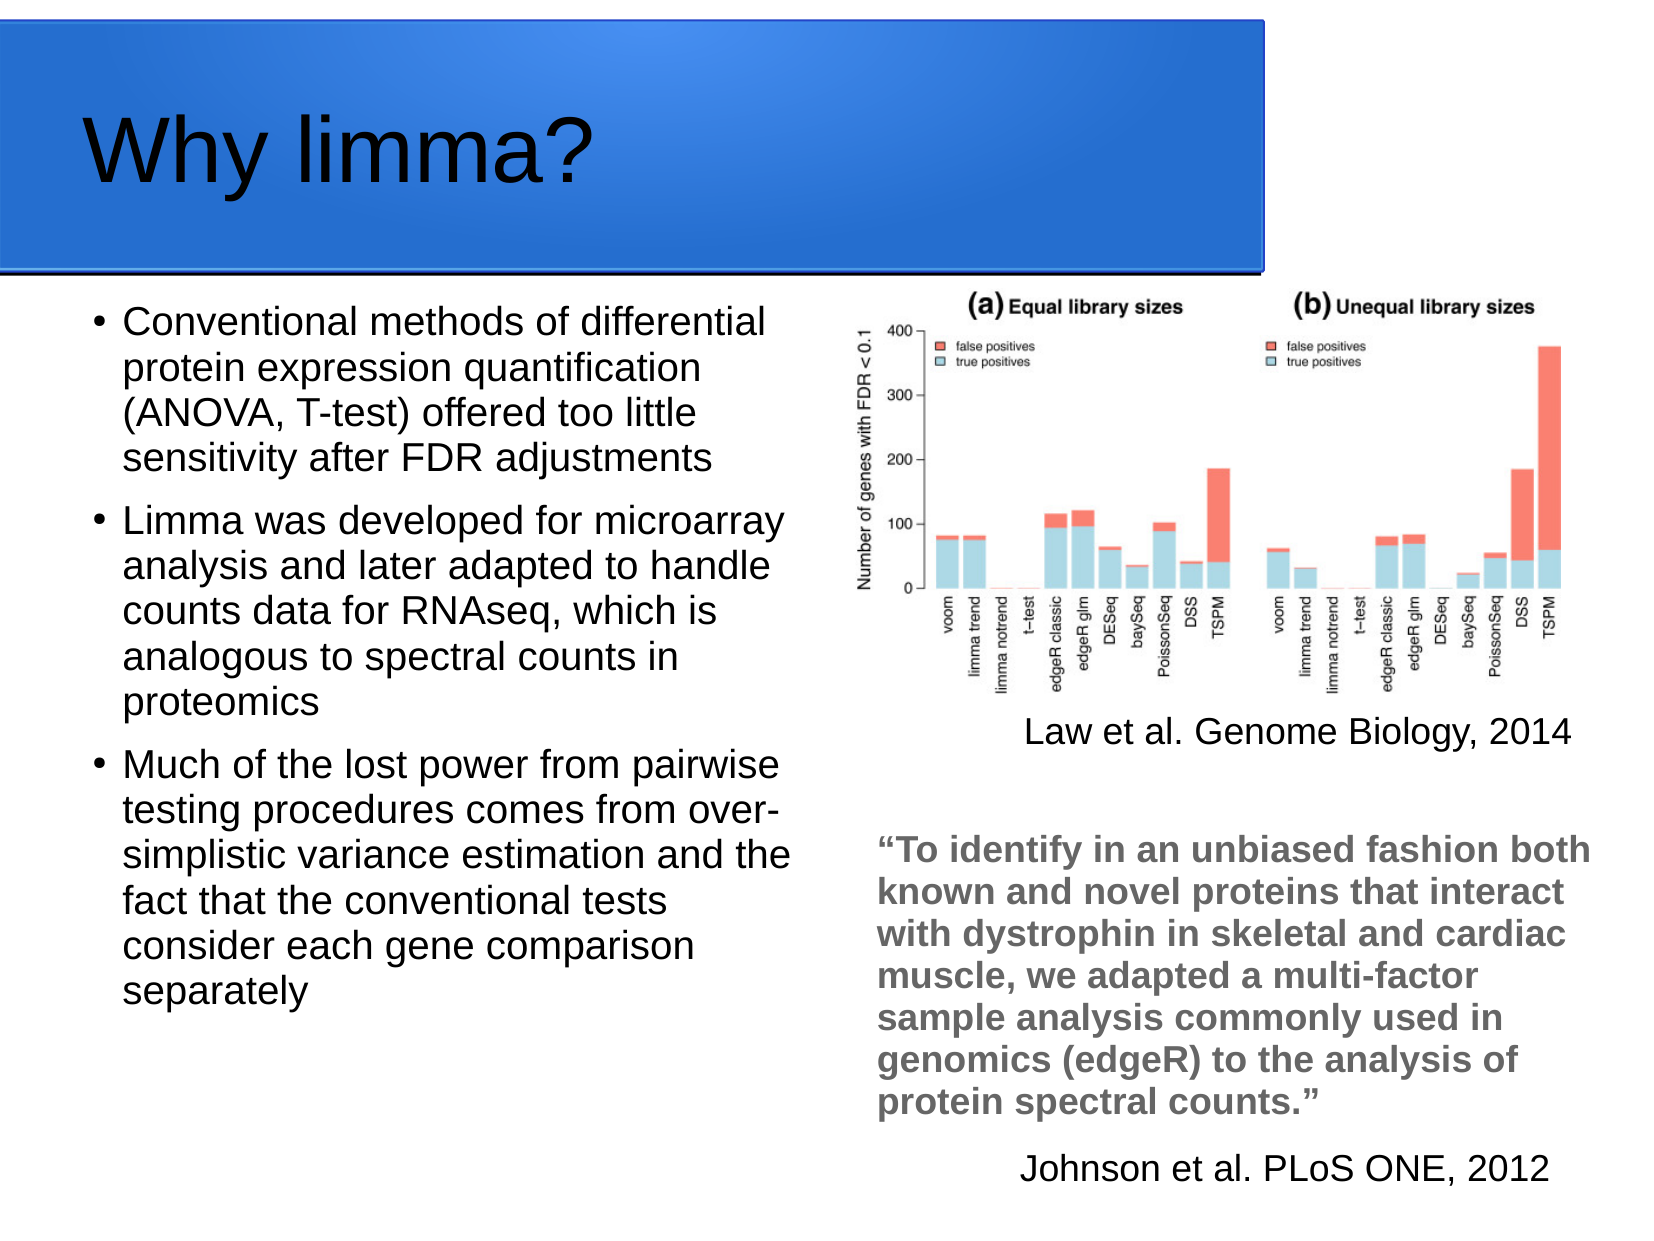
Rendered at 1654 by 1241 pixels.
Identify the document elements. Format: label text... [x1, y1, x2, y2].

picture [855, 288, 1561, 694]
text_box “To identify in an unbiased fashion both known and novel proteins that interact with dystrophin in skeletal and cardiac muscle, we adapted a multi-factor sample analysis commonly used in genomics (edgeR) to the analysis of protein spectral counts.” [862, 821, 1613, 1130]
title Why limma? [82, 47, 1235, 252]
text_box Johnson et al. PLoS ONE, 2012 [1005, 1140, 1576, 1197]
list Conventional methods of differential protein expression quantification (ANOVA, T-test) offered too little sensitivity after FDR adjustments Limma was developed for microarray analysis and later adapted to handle counts data for RNAseq, which is analogous to spectral counts in proteomics Much of the lost power from pairwise testing procedures comes from over-simplistic variance estimation and the fact that the conventional tests consider each gene comparison separately [82, 299, 809, 1019]
text_box Law et al. Genome Biology, 2014 [1009, 702, 1587, 760]
